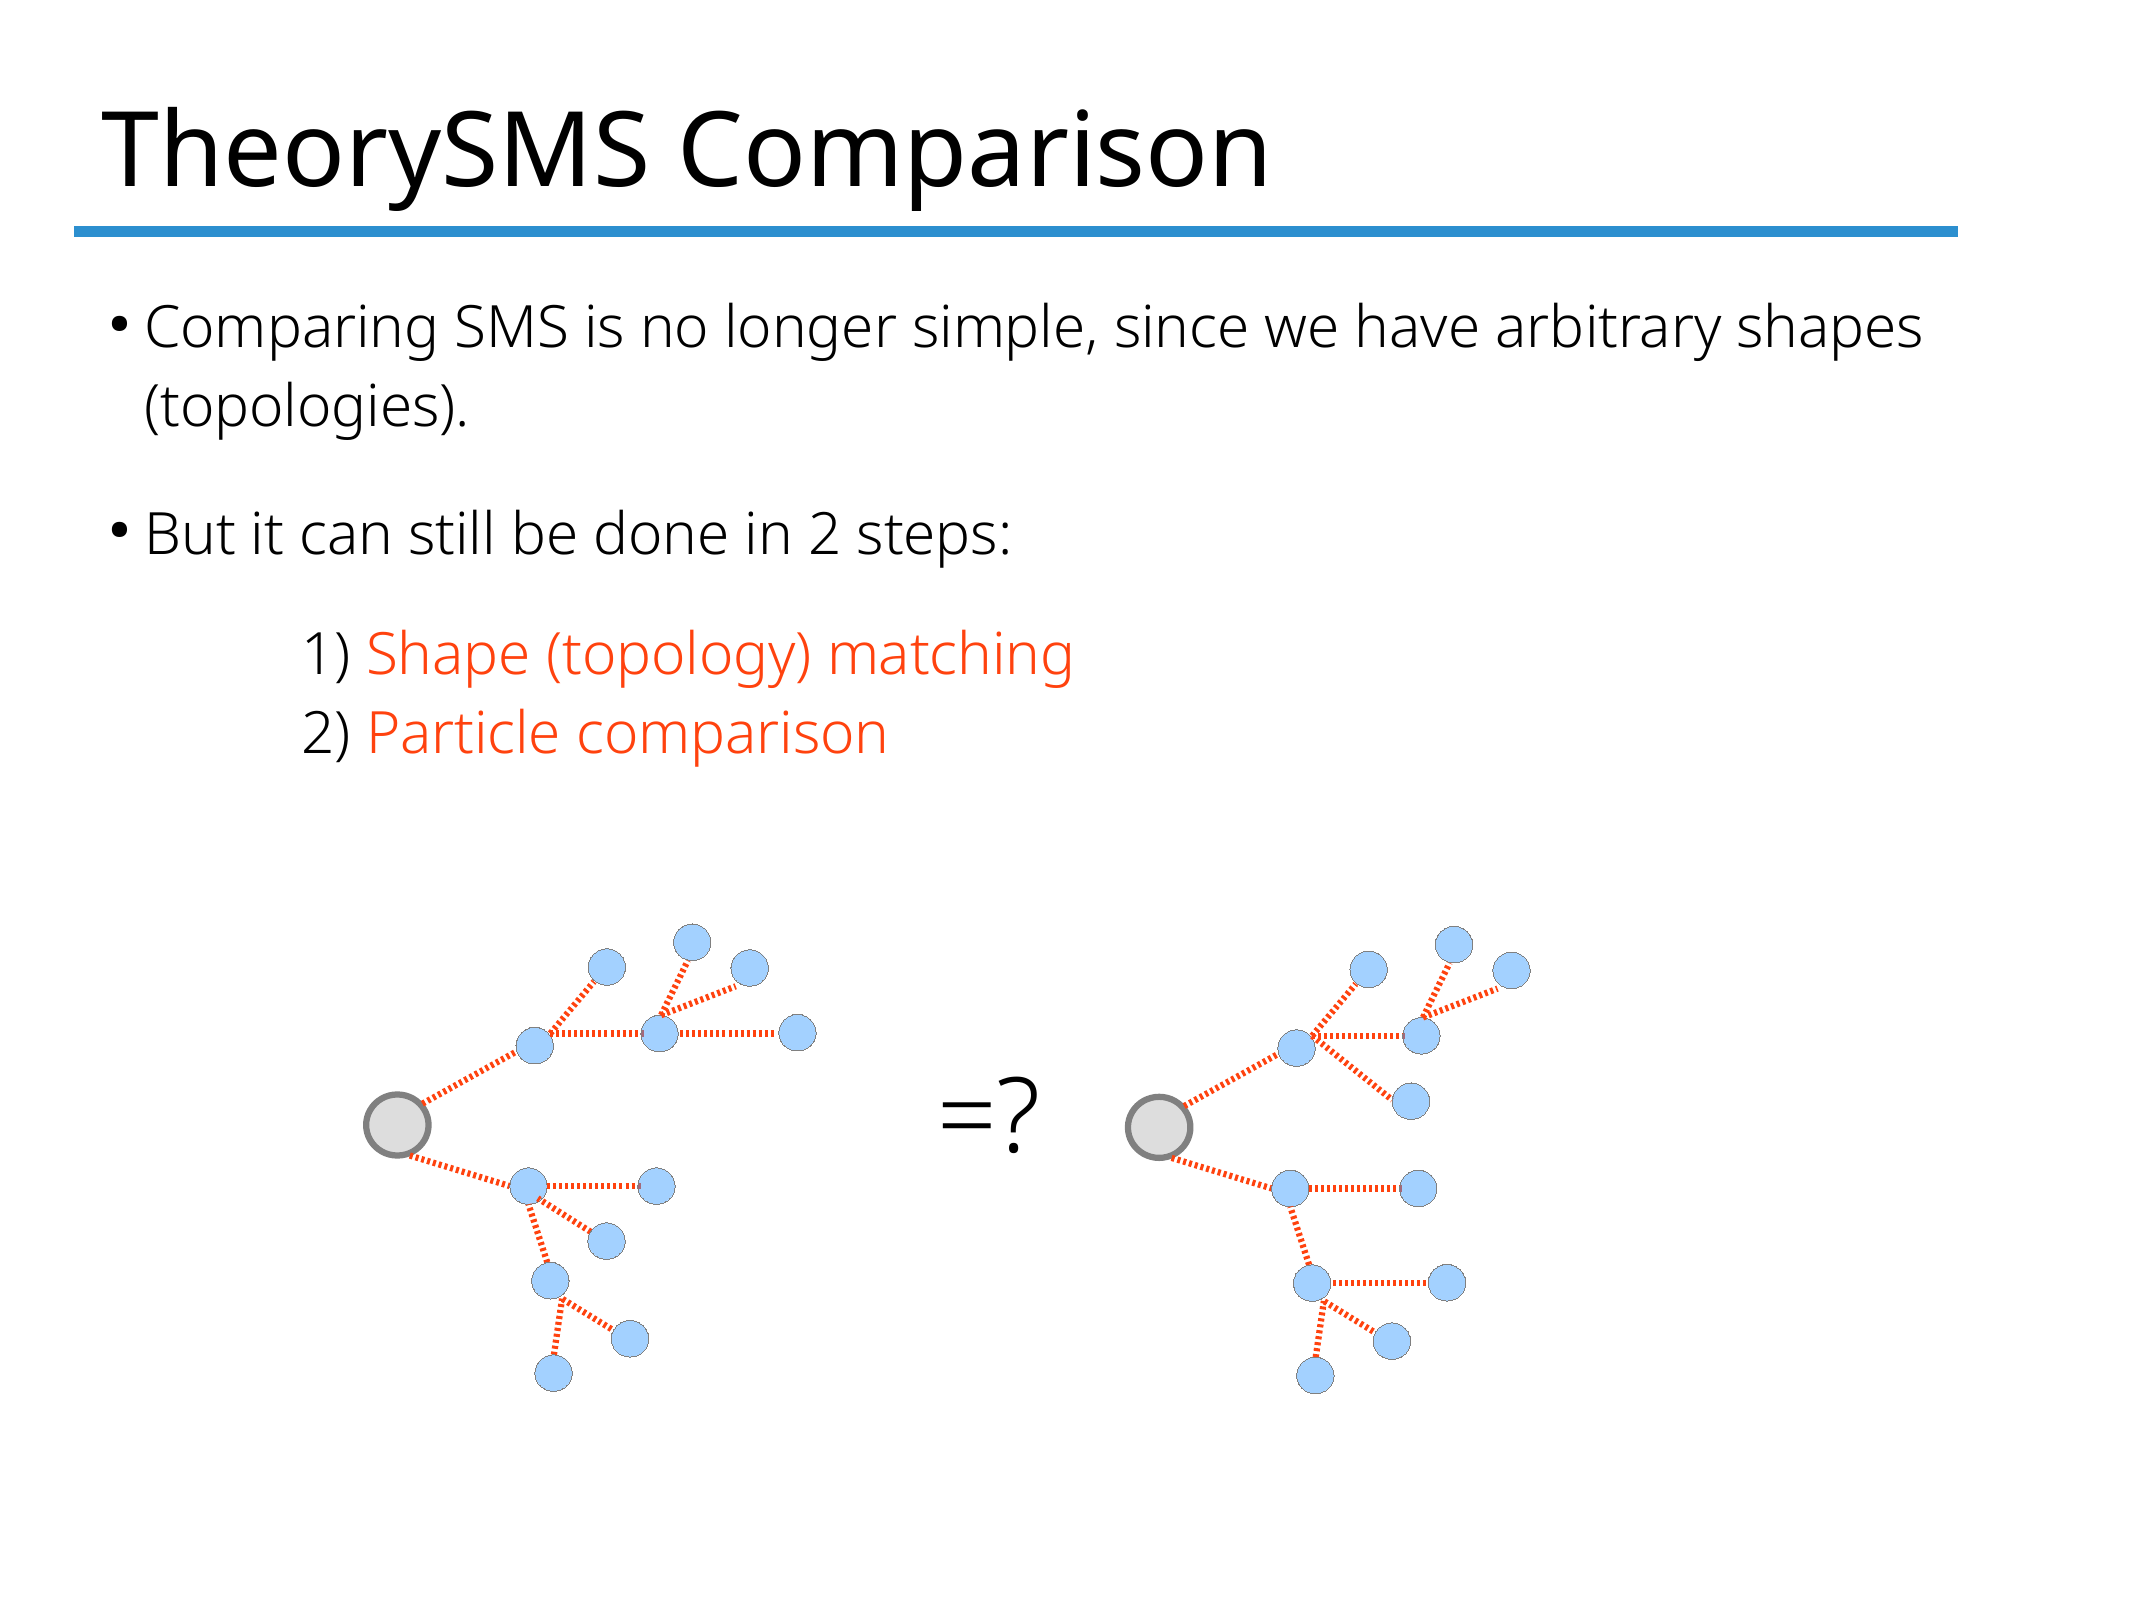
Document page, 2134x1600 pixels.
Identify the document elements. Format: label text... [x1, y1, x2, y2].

text_box [1392, 1082, 1430, 1120]
text_box [588, 948, 626, 986]
text_box [1271, 1170, 1309, 1207]
text_box [531, 1262, 570, 1300]
text_box [534, 1354, 573, 1392]
text_box Shape (topology) matching Particle comparison [286, 604, 1406, 827]
text_box [778, 1014, 817, 1051]
text_box [1399, 1170, 1437, 1207]
text_box [1349, 951, 1388, 988]
text_box [640, 1015, 679, 1052]
text_box [1296, 1357, 1335, 1394]
text_box [515, 1027, 554, 1064]
text_box [611, 1320, 649, 1358]
text_box Comparing SMS is no longer simple, since we have arbitrary shapes (topologies). But it can still be done in 2 steps: [94, 277, 2091, 582]
text_box [1277, 1029, 1316, 1067]
text_box [1127, 1096, 1191, 1158]
text_box [1435, 926, 1473, 963]
text_box [509, 1167, 547, 1205]
text_box =? [922, 1033, 1095, 1192]
text_box [637, 1167, 676, 1205]
text_box [366, 1094, 429, 1156]
text_box [1373, 1322, 1411, 1360]
text_box TheorySMS Comparison [77, 58, 1298, 232]
text_box [1402, 1017, 1441, 1055]
text_box [730, 949, 769, 987]
text_box [587, 1222, 626, 1260]
text_box [673, 923, 711, 961]
text_box [1293, 1264, 1331, 1302]
text_box [1428, 1264, 1466, 1302]
text_box [1492, 952, 1531, 989]
